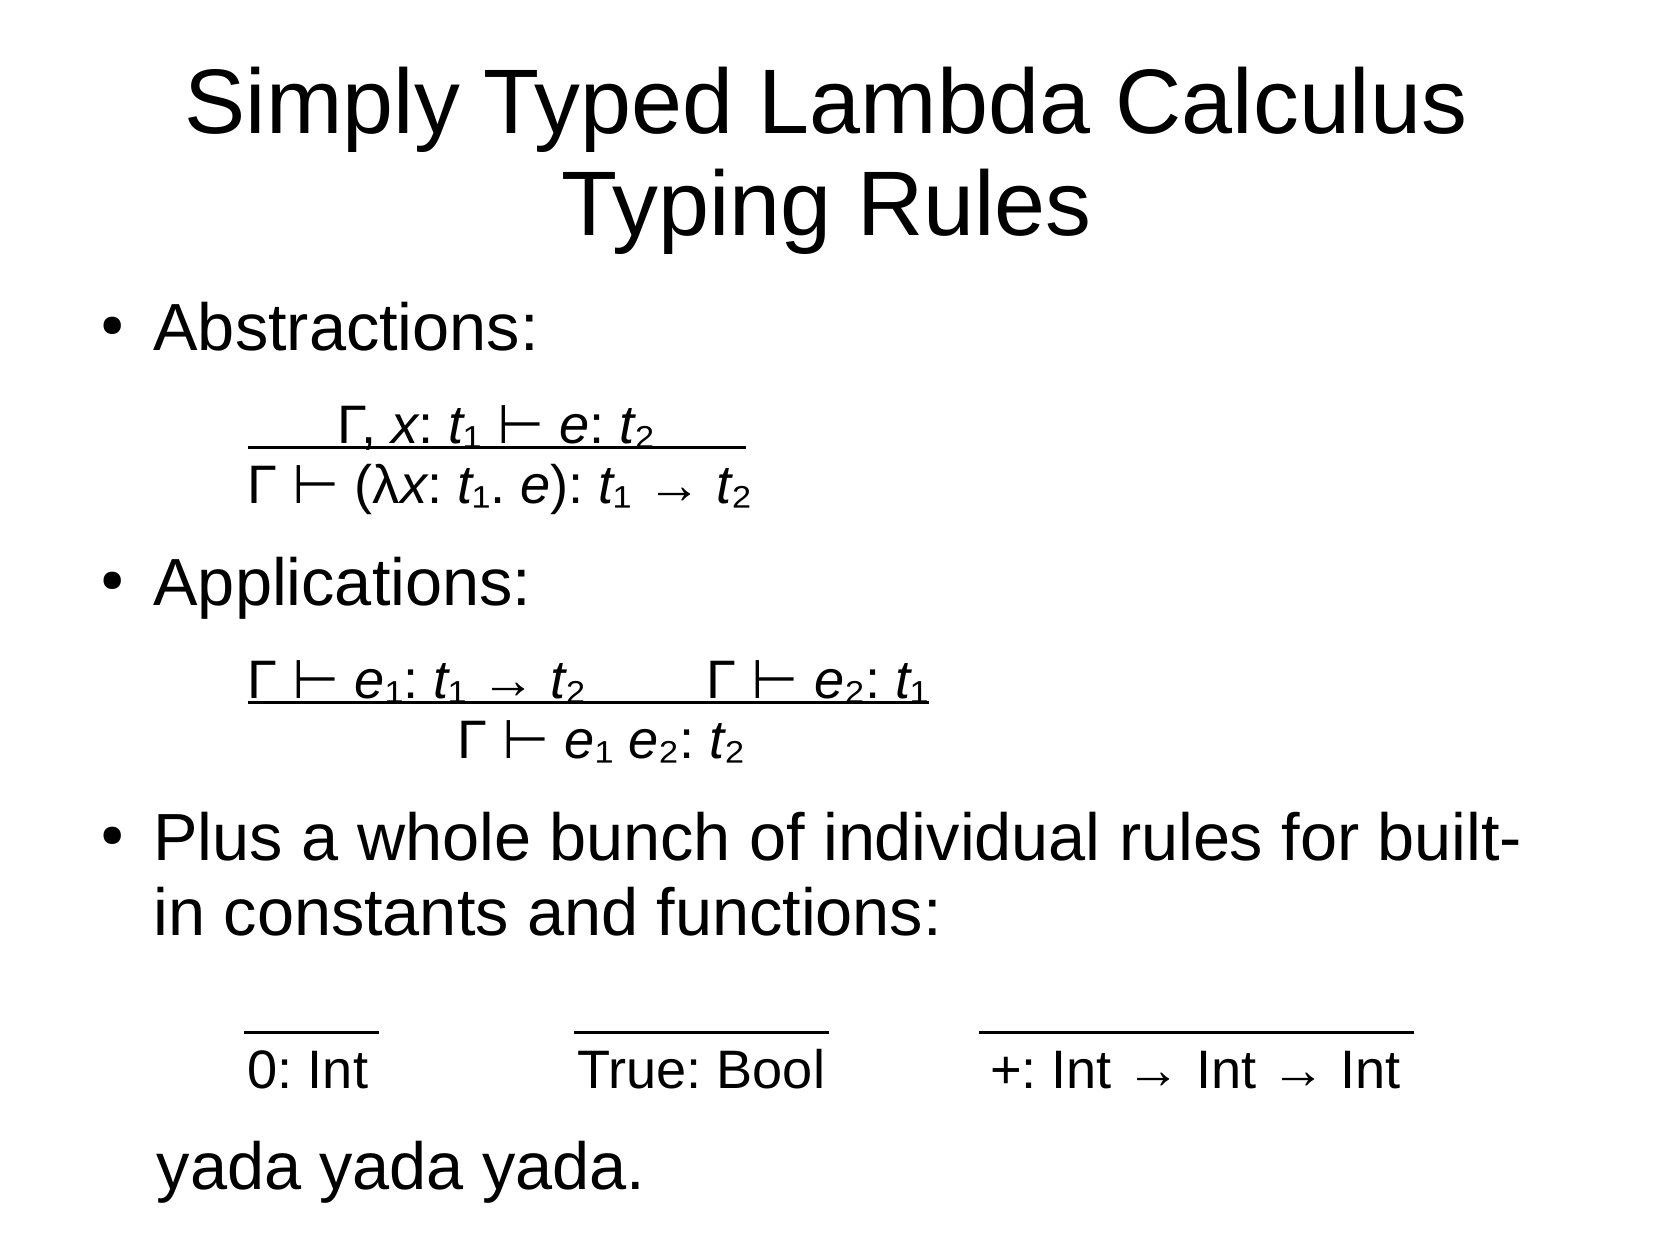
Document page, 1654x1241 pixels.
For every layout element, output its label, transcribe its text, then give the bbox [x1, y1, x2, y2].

list Abstractions: Γ, x: t₁ ⊢ e: t₂ Γ ⊢ (λx: t₁. e): t₁ → t₂ Applications: Γ ⊢ e₁: t₁ → t₂ Γ ⊢ e₂: t₁ Γ ⊢ e₁ e₂: t₂ Plus a whole bunch of individual rules for built-in constants and functions: 0: Int True: Bool +: Int → Int → Int yada yada yada. [82, 290, 1571, 1205]
title Simply Typed Lambda Calculus Typing Rules [82, 49, 1571, 257]
